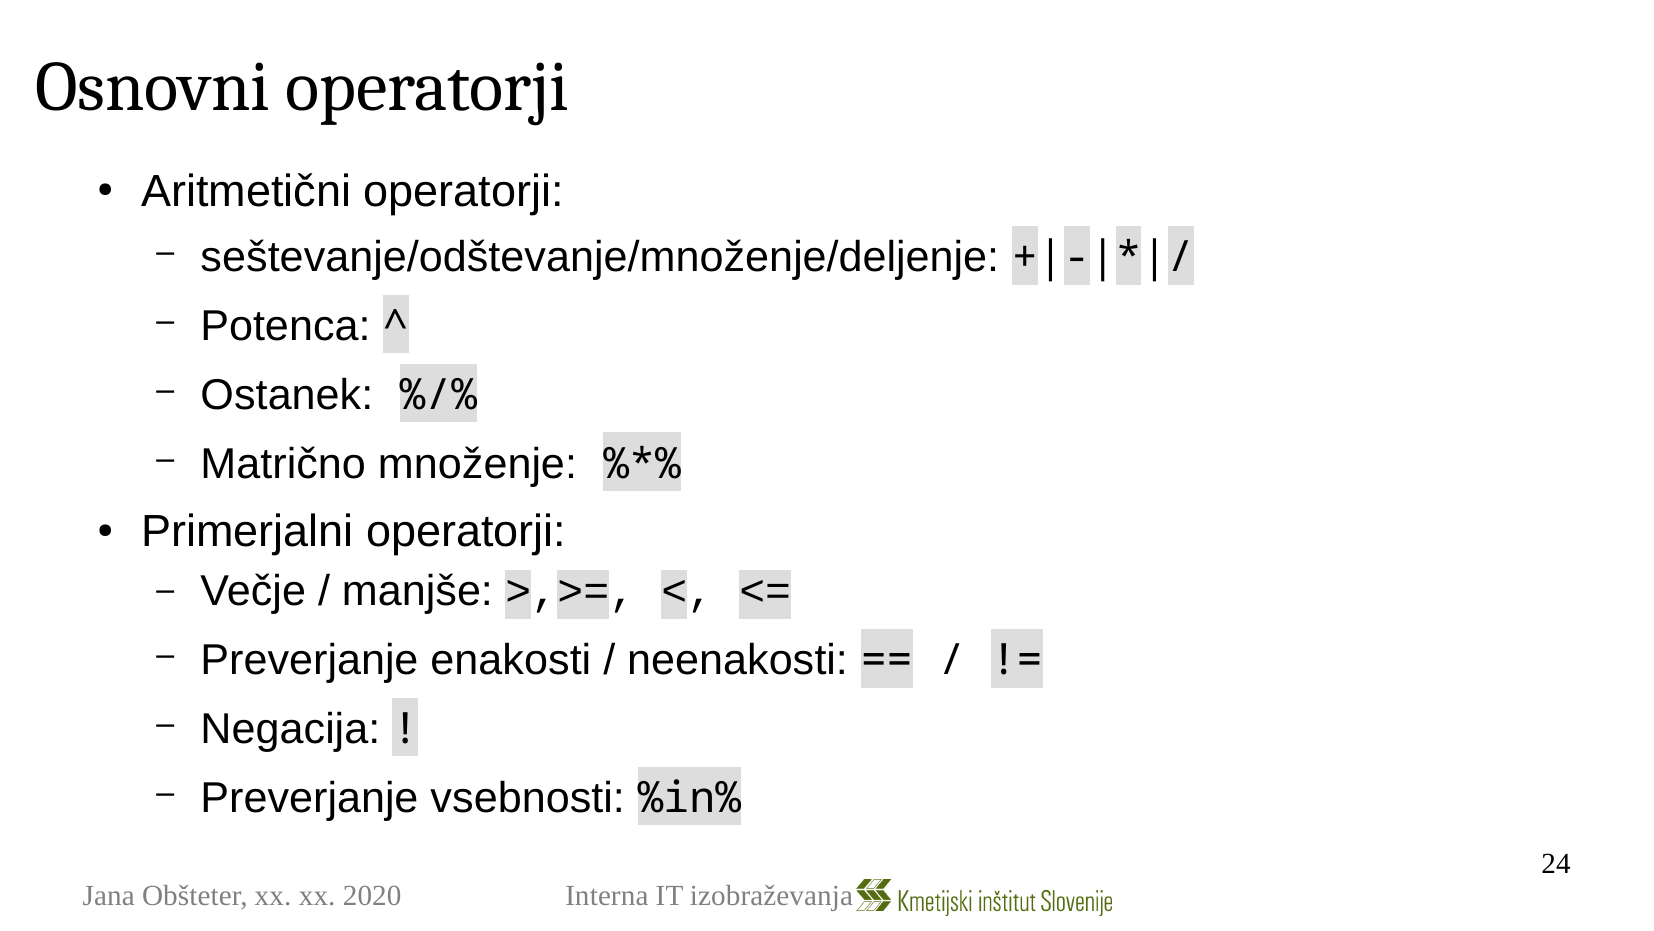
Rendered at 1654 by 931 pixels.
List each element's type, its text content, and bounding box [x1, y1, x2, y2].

picture [856, 879, 1112, 916]
list Aritmetični operatorji: seštevanje/odštevanje/množenje/deljenje: +|-|*|/ Potenca: ^ Ostanek: %/% Matrično množenje: %*% Primerjalni operatorji: Večje / manjše: >,>=, <, <= Preverjanje enakosti / neenakosti: == / != Negacija: ! Preverjanje vsebnosti: %in% [82, 165, 1619, 827]
title Osnovni operatorji [35, 21, 1524, 154]
